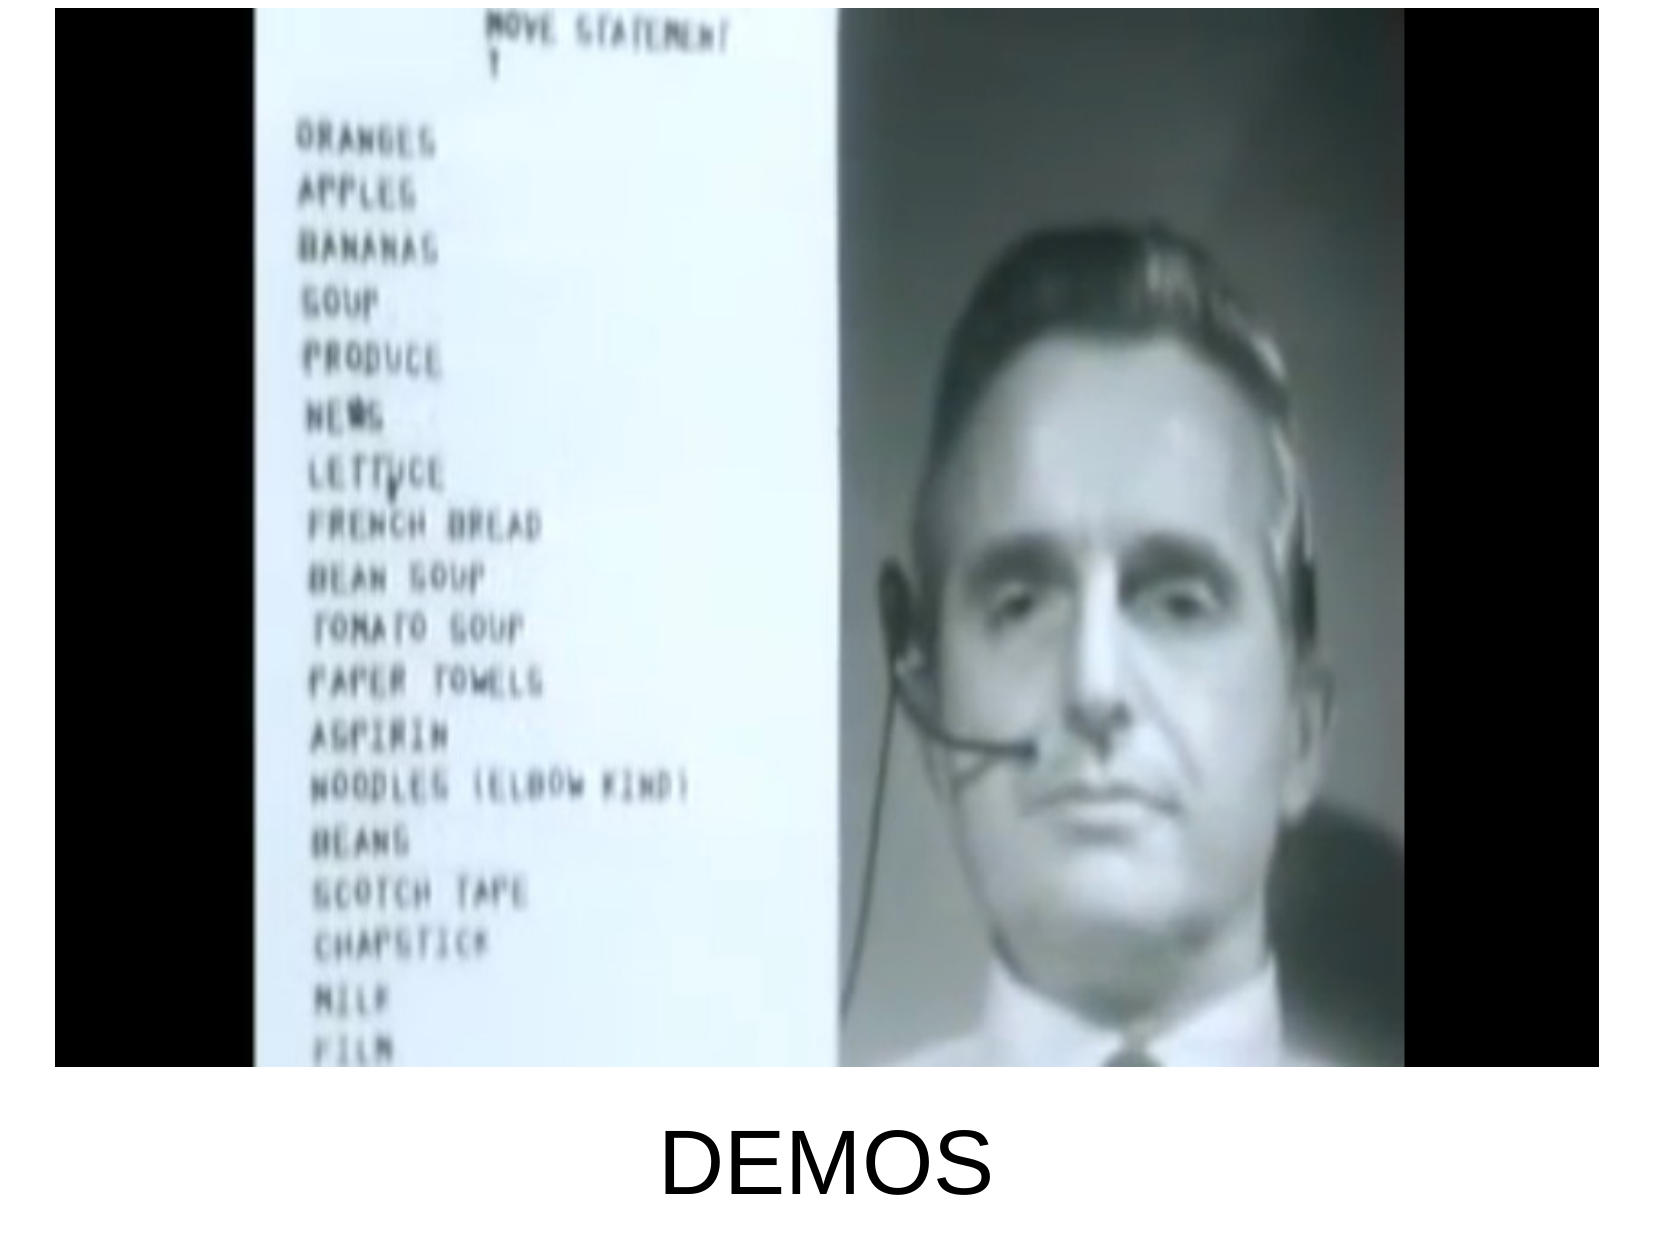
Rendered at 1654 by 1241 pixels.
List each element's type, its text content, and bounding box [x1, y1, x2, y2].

title DEMOS [82, 1067, 1571, 1241]
picture [55, 8, 1599, 1067]
